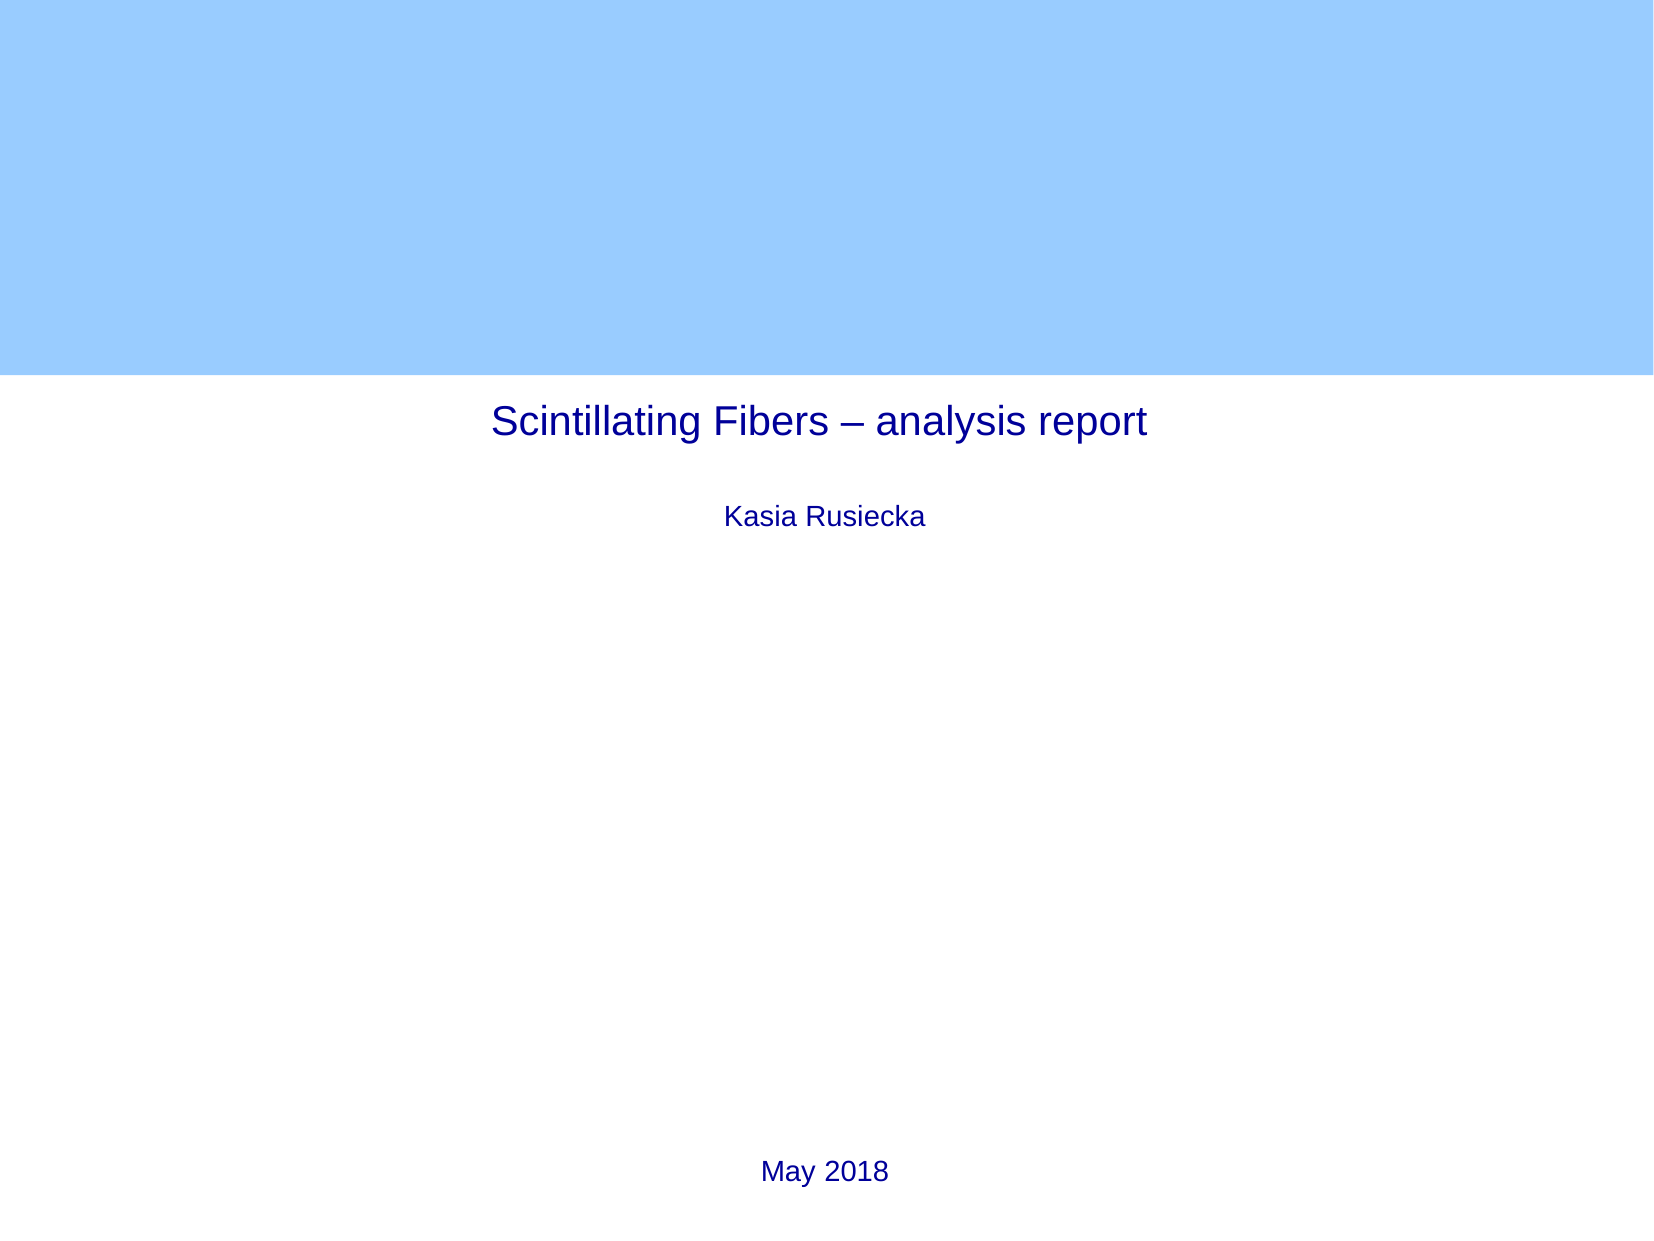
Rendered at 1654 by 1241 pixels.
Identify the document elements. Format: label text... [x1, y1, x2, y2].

text_box Scintillating Fibers – analysis report Kasia Rusiecka May 2018 [300, 390, 1351, 1197]
text_box [0, 0, 1654, 376]
